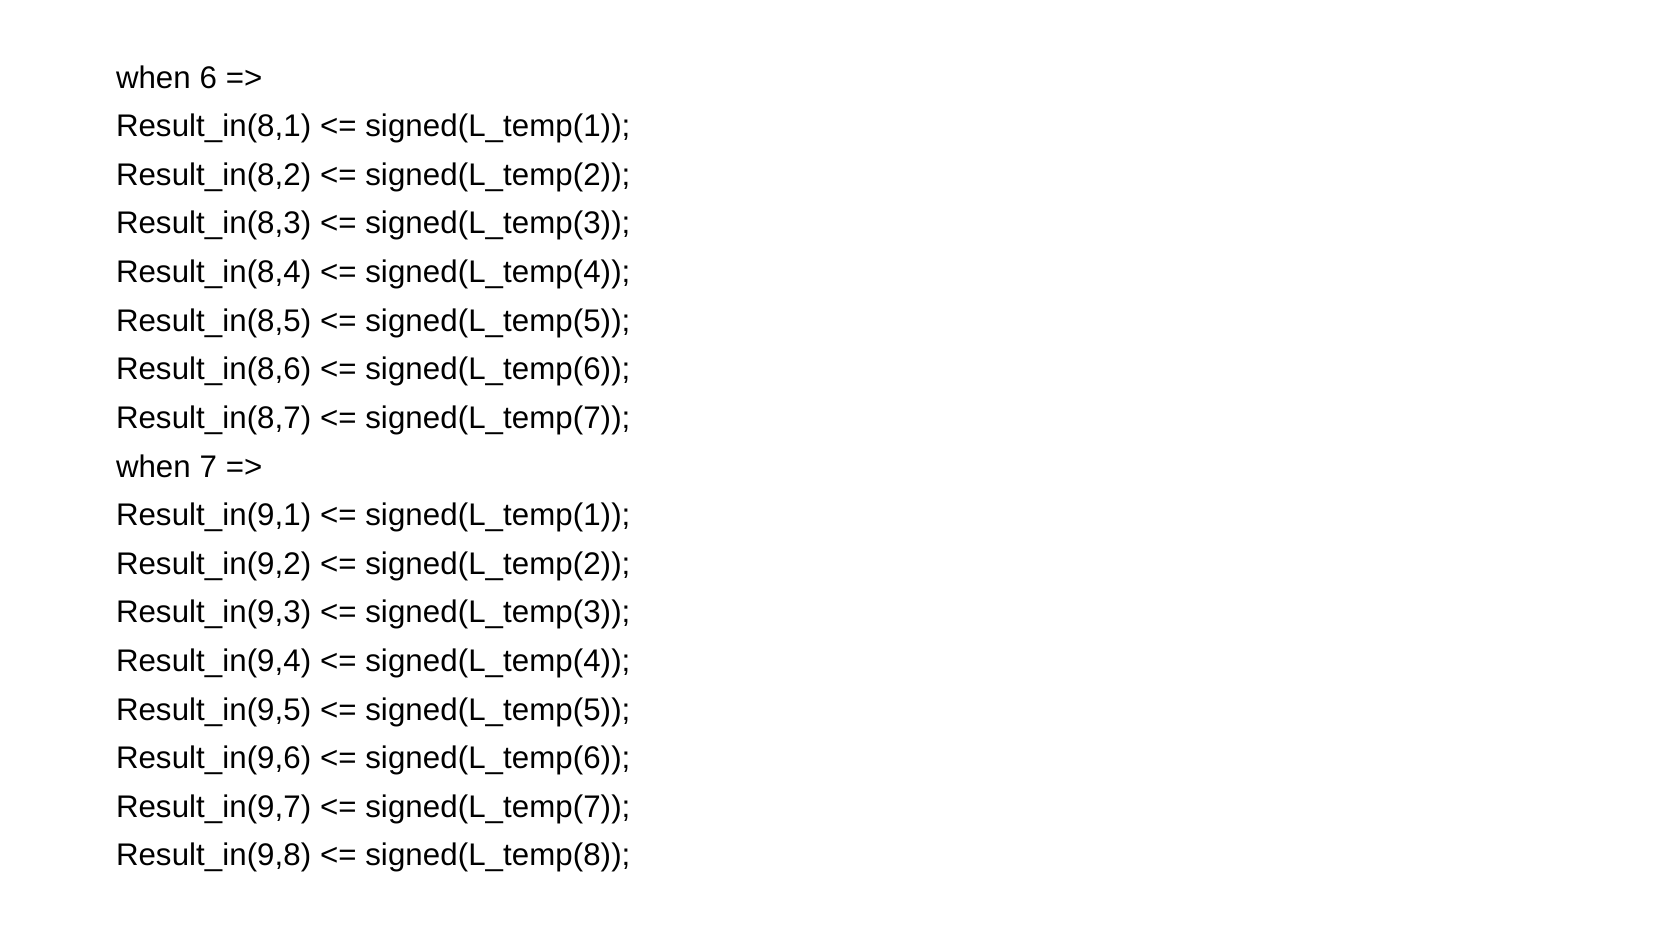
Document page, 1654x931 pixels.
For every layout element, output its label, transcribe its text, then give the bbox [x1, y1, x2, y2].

list when 6 => Result_in(8,1) <= signed(L_temp(1)); Result_in(8,2) <= signed(L_temp(2)); Result_in(8,3) <= signed(L_temp(3)); Result_in(8,4) <= signed(L_temp(4)); Result_in(8,5) <= signed(L_temp(5)); Result_in(8,6) <= signed(L_temp(6)); Result_in(8,7) <= signed(L_temp(7)); when 7 => Result_in(9,1) <= signed(L_temp(1)); Result_in(9,2) <= signed(L_temp(2)); Result_in(9,3) <= signed(L_temp(3)); Result_in(9,4) <= signed(L_temp(4)); Result_in(9,5) <= signed(L_temp(5)); Result_in(9,6) <= signed(L_temp(6)); Result_in(9,7) <= signed(L_temp(7)); Result_in(9,8) <= signed(L_temp(8)); [82, 60, 1571, 886]
